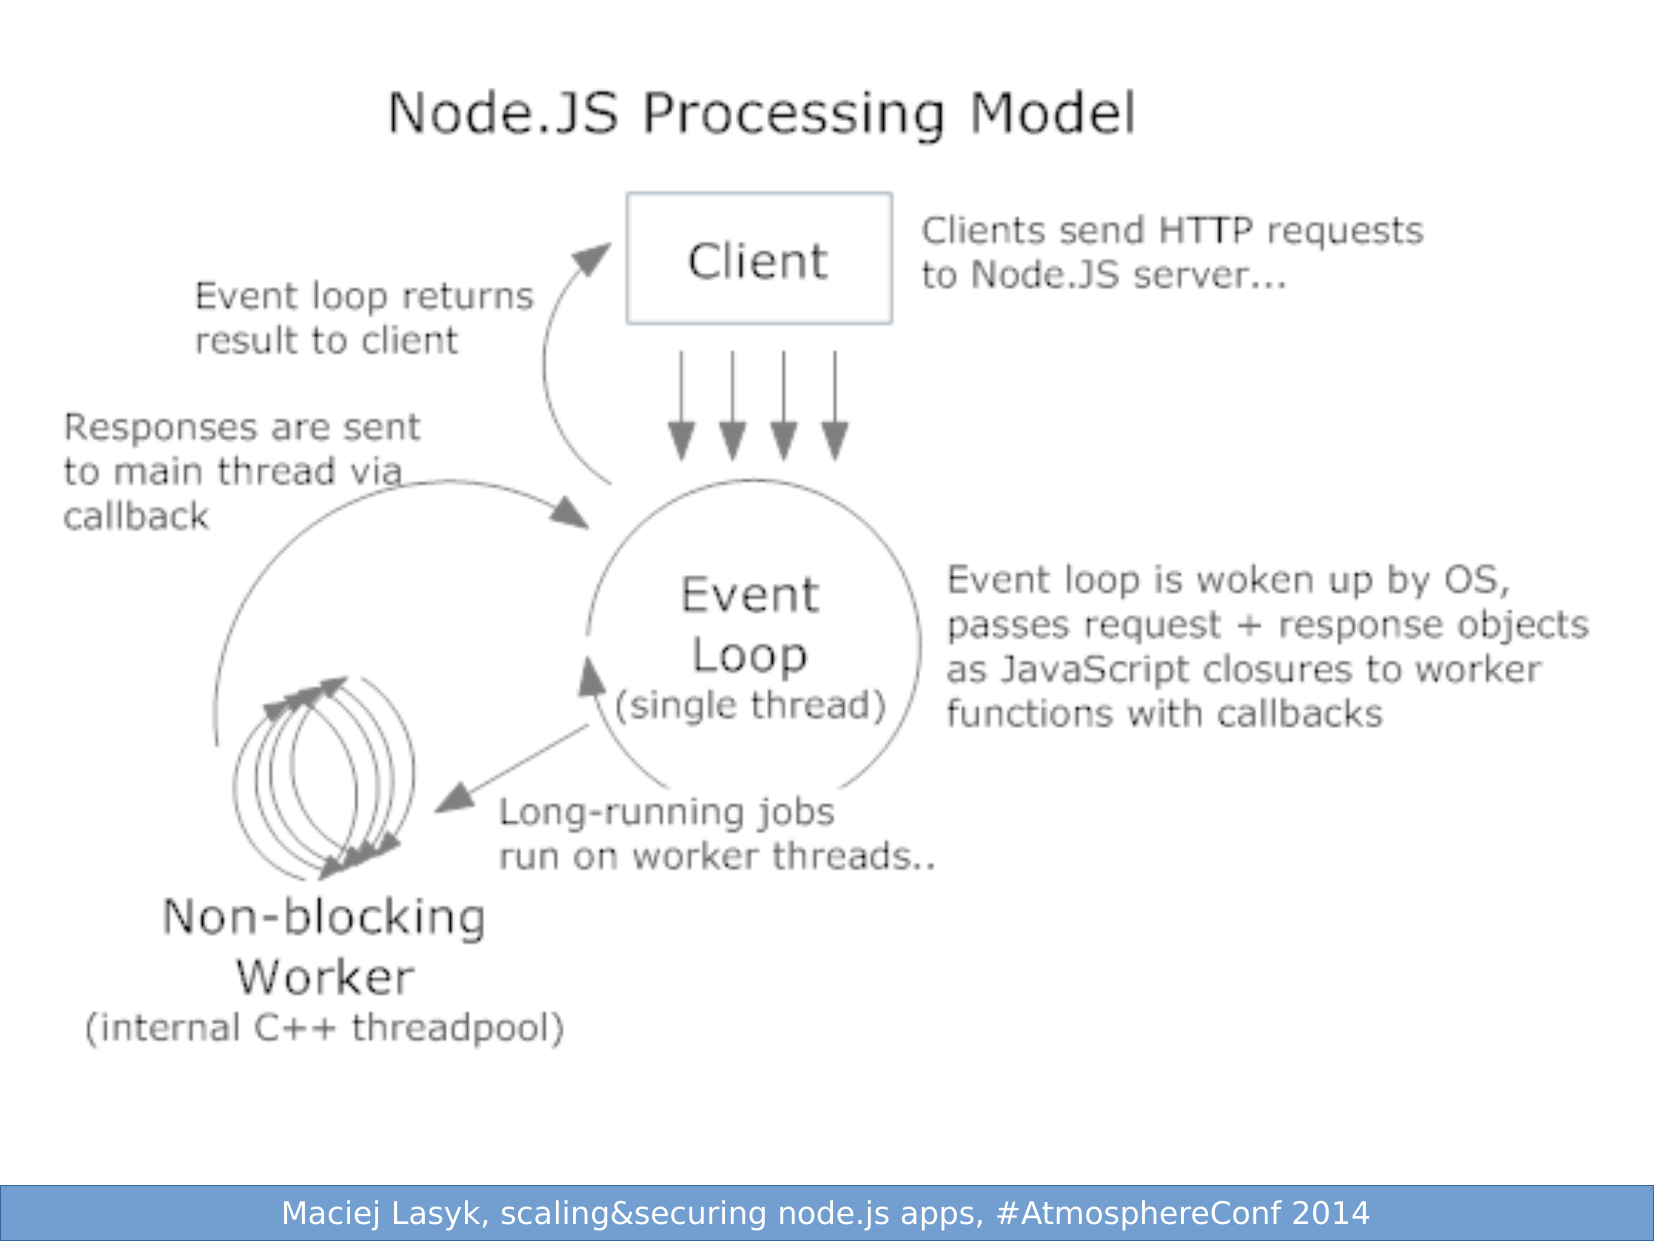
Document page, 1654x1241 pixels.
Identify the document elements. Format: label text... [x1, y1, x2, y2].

text_box [0, 1185, 1654, 1241]
picture [51, 64, 1638, 1067]
text_box Maciej Lasyk, scaling&securing node.js apps, #AtmosphereConf 2014 [266, 1188, 1388, 1240]
